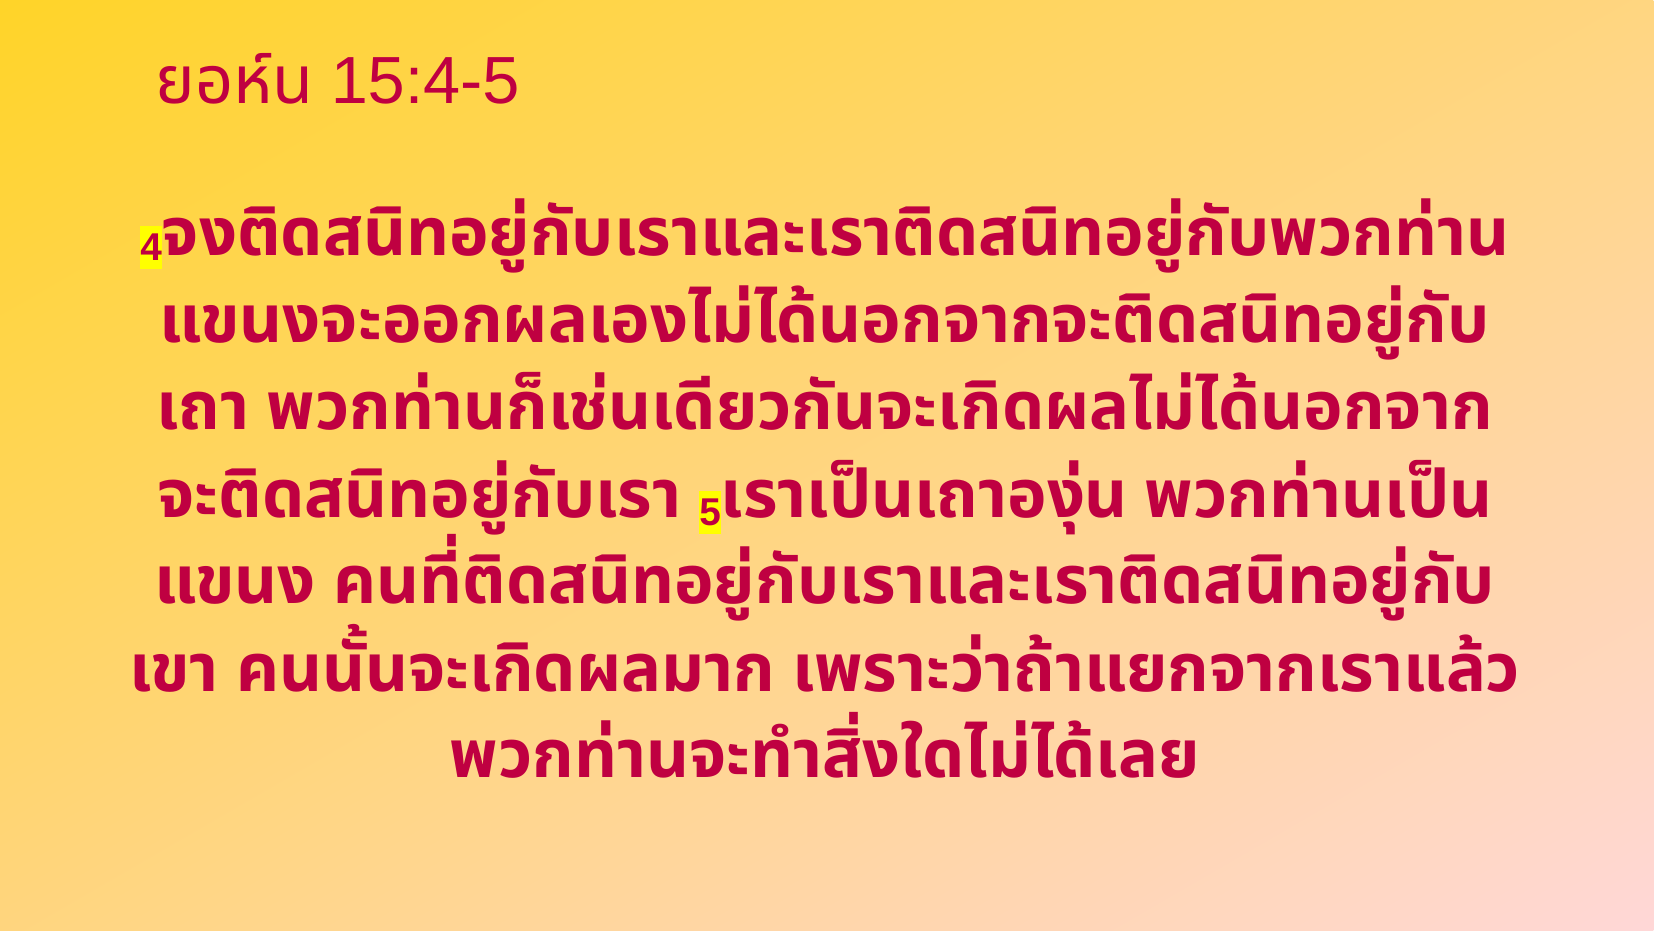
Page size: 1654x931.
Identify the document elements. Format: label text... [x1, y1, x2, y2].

text_box 4จงติดสนิทอยู่กับเราและเราติดสนิทอยู่กับพวกท่าน แขนงจะออกผลเองไม่ได้นอกจากจะติดสนิทอยู่กับเถา พวกท่านก็เช่นเดียวกันจะเกิดผลไม่ได้นอกจากจะติดสนิทอยู่กับเรา 5เราเป็นเถาองุ่น พวกท่านเป็นแขนง คนที่ติดสนิทอยู่กับเราและเราติดสนิทอยู่กับเขา คนนั้นจะเกิดผลมาก เพราะว่าถ้าแยกจากเราแล้วพวกท่านจะทำสิ่งใดไม่ได้เลย [112, 187, 1538, 931]
text_box ยอห์น 15:4-5 [140, 35, 541, 140]
